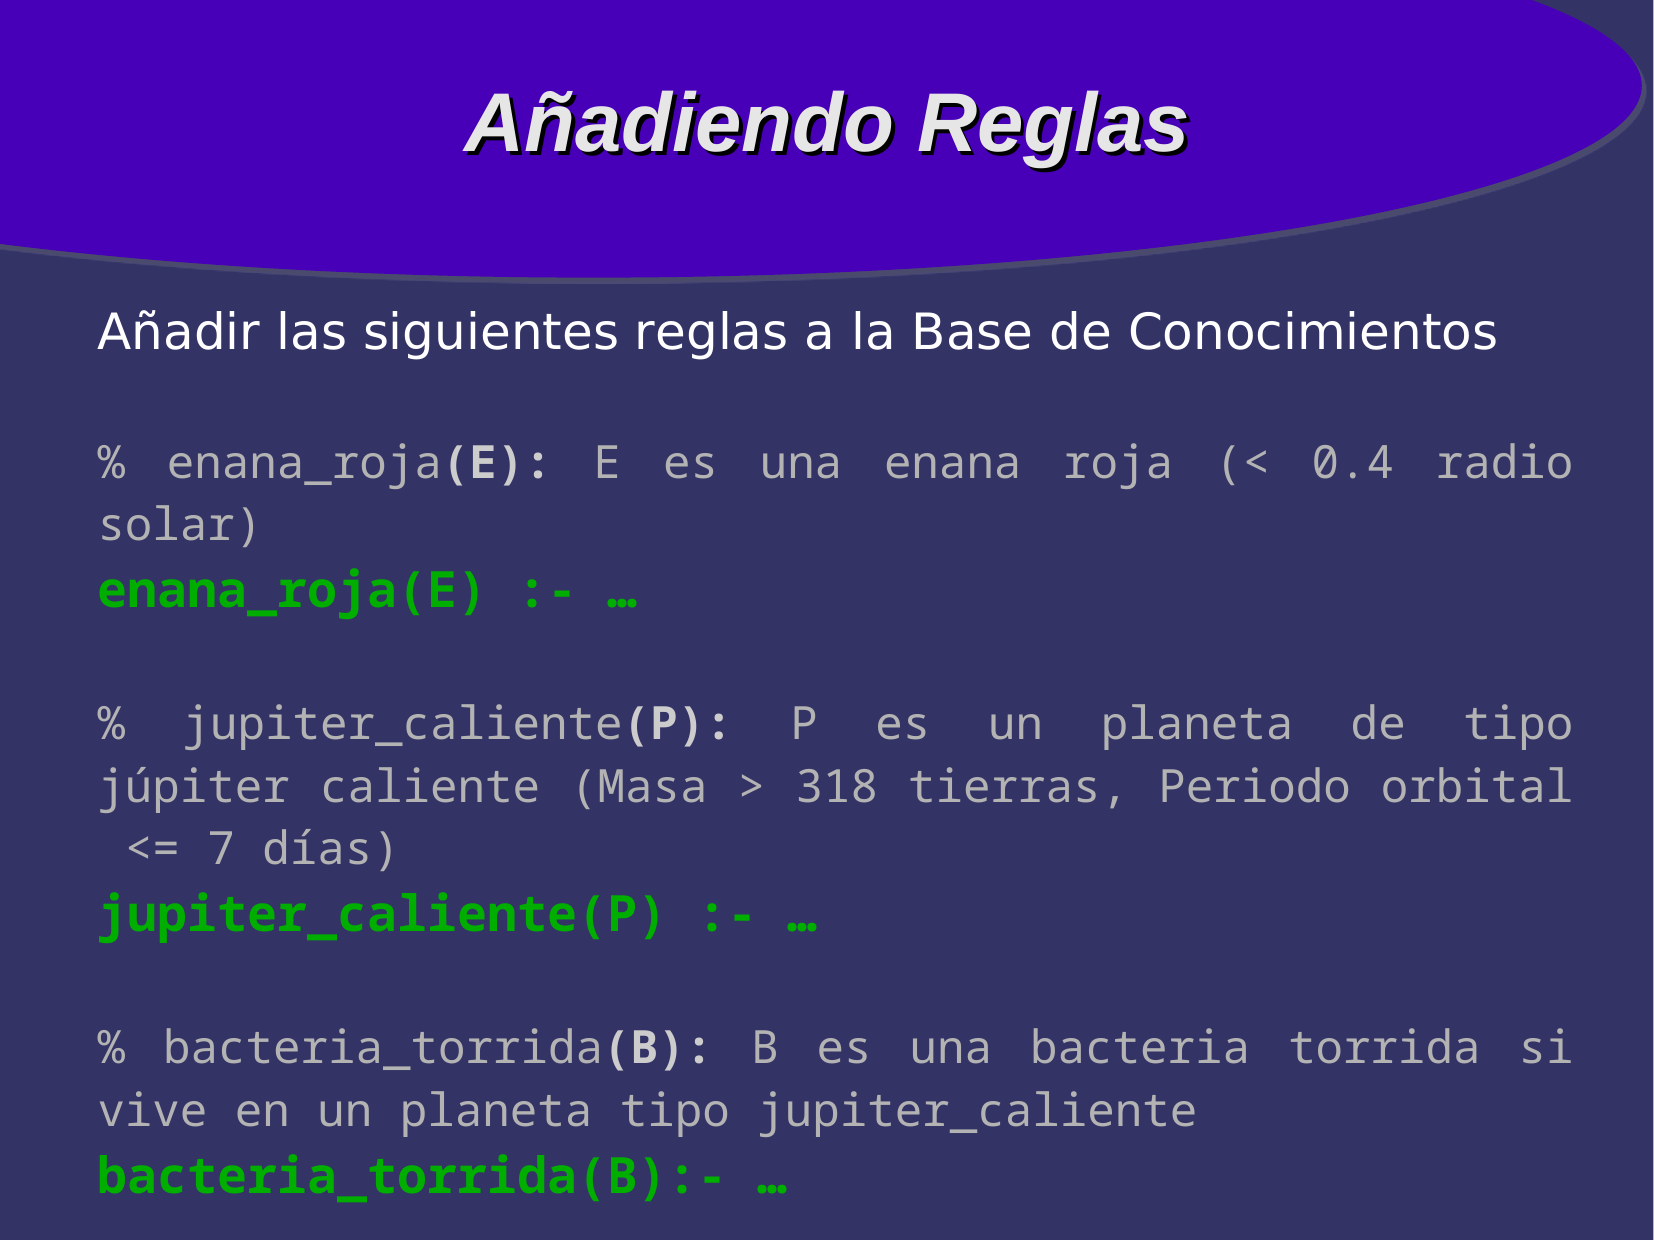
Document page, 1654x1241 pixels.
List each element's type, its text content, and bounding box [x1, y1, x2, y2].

text_box Añadir las siguientes reglas a la Base de Conocimientos % enana_roja(E): E es una enana roja (< 0.4 radio solar) enana_roja(E) :- … % jupiter_caliente(P): P es un planeta de tipo júpiter caliente (Masa > 318 tierras, Periodo orbital <= 7 días) jupiter_caliente(P) :- … % bacteria_torrida(B): B es una bacteria torrida si vive en un planeta tipo jupiter_caliente bacteria_torrida(B):- … [82, 295, 1589, 1198]
title Añadiendo Reglas [121, 19, 1534, 227]
